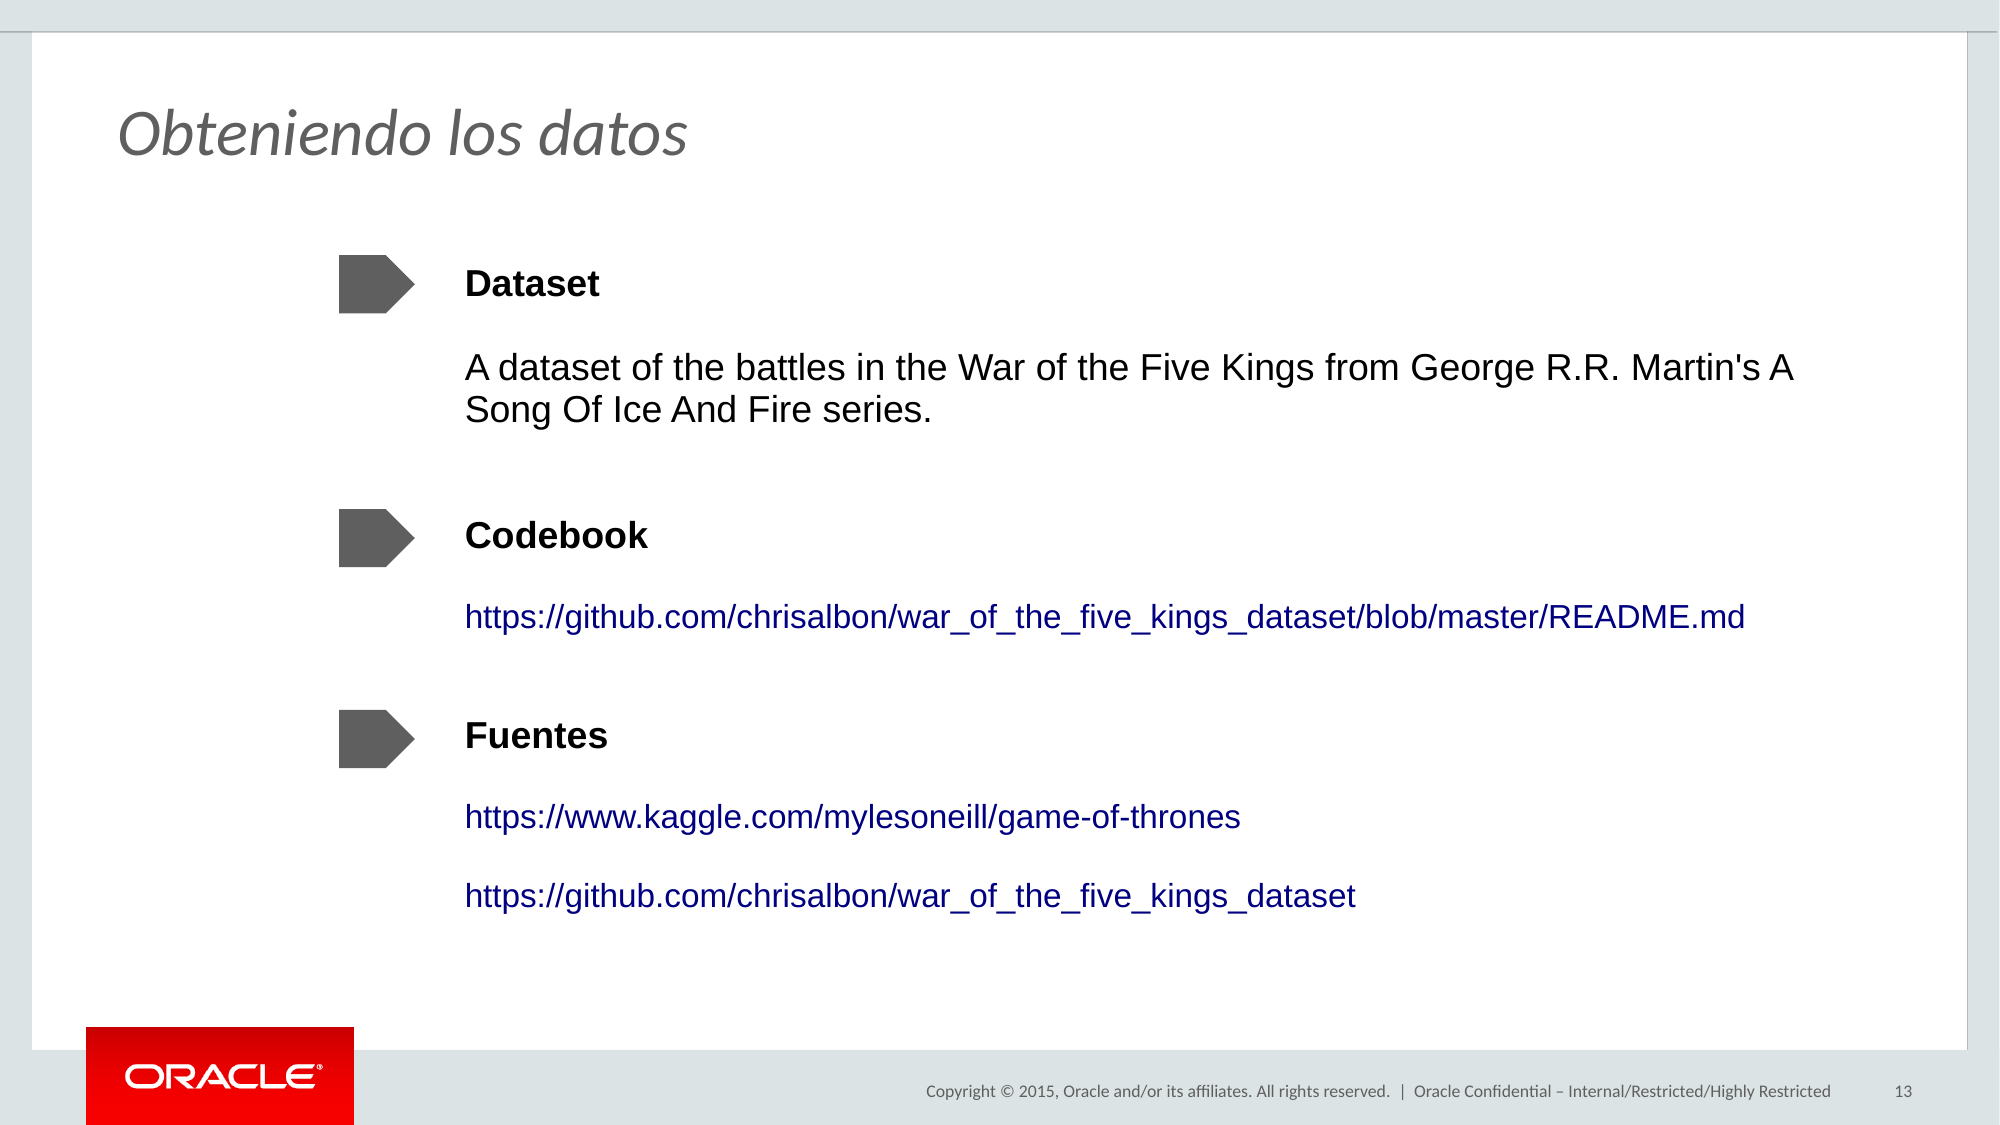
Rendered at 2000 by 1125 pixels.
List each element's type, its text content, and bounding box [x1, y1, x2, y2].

text_box [339, 709, 415, 769]
title Obteniendo los datos [117, 104, 1861, 172]
text_box Dataset A dataset of the battles in the War of the Five Kings from George R.R. Martin's A Song Of Ice And Fire series. Codebook https://github.com/chrisalbon/war_of_the_five_kings_dataset/blob/master/README.md Fuentes https://www.kaggle.com/mylesoneill/game-of-thrones https://github.com/chrisalbon/war_of_the_five_kings_dataset [450, 254, 1891, 1048]
footer Oracle Confidential – Internal/Restricted/Highly Restricted [1414, 1075, 1849, 1106]
text_box [339, 255, 415, 314]
text_box [339, 509, 415, 568]
slide_number <number> [1849, 1075, 1913, 1106]
picture [86, 1027, 354, 1125]
